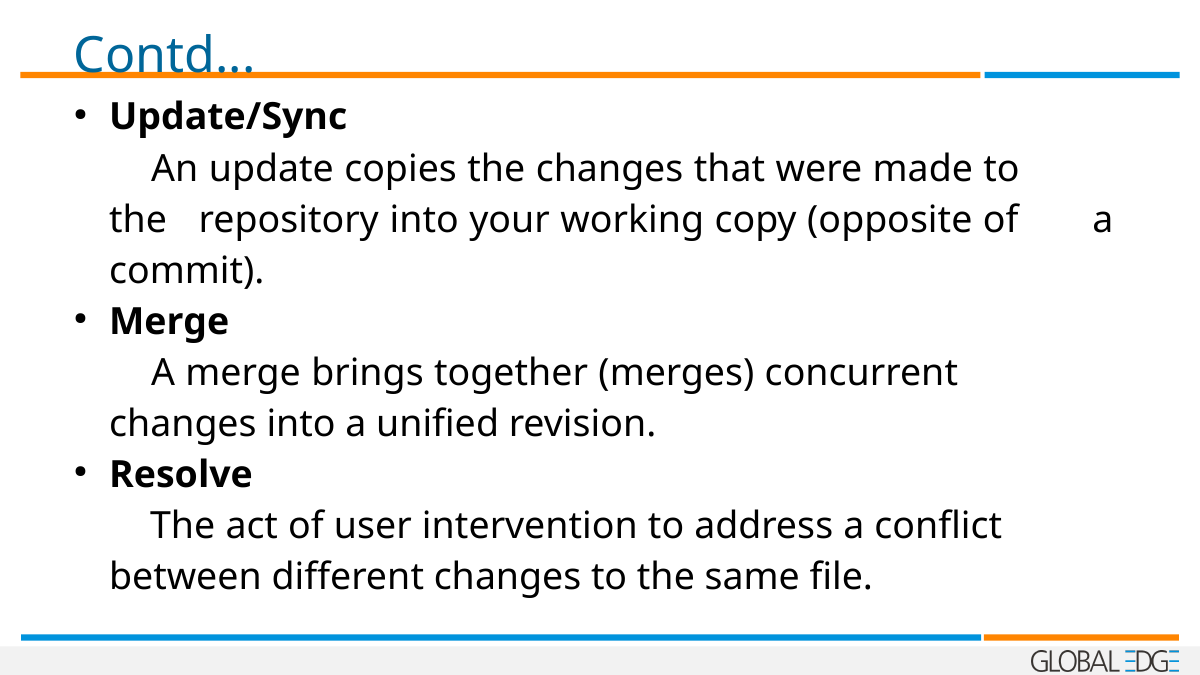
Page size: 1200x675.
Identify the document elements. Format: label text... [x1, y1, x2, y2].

picture [1031, 650, 1179, 672]
text_box Contd... [59, 11, 438, 82]
text_box Update/Sync An update copies the changes that were made to the repository into your working copy (opposite of a commit). Merge A merge brings together (merges) concurrent changes into a unified revision. Resolve The act of user intervention to address a conflict between different changes to the same file. [59, 82, 1170, 626]
